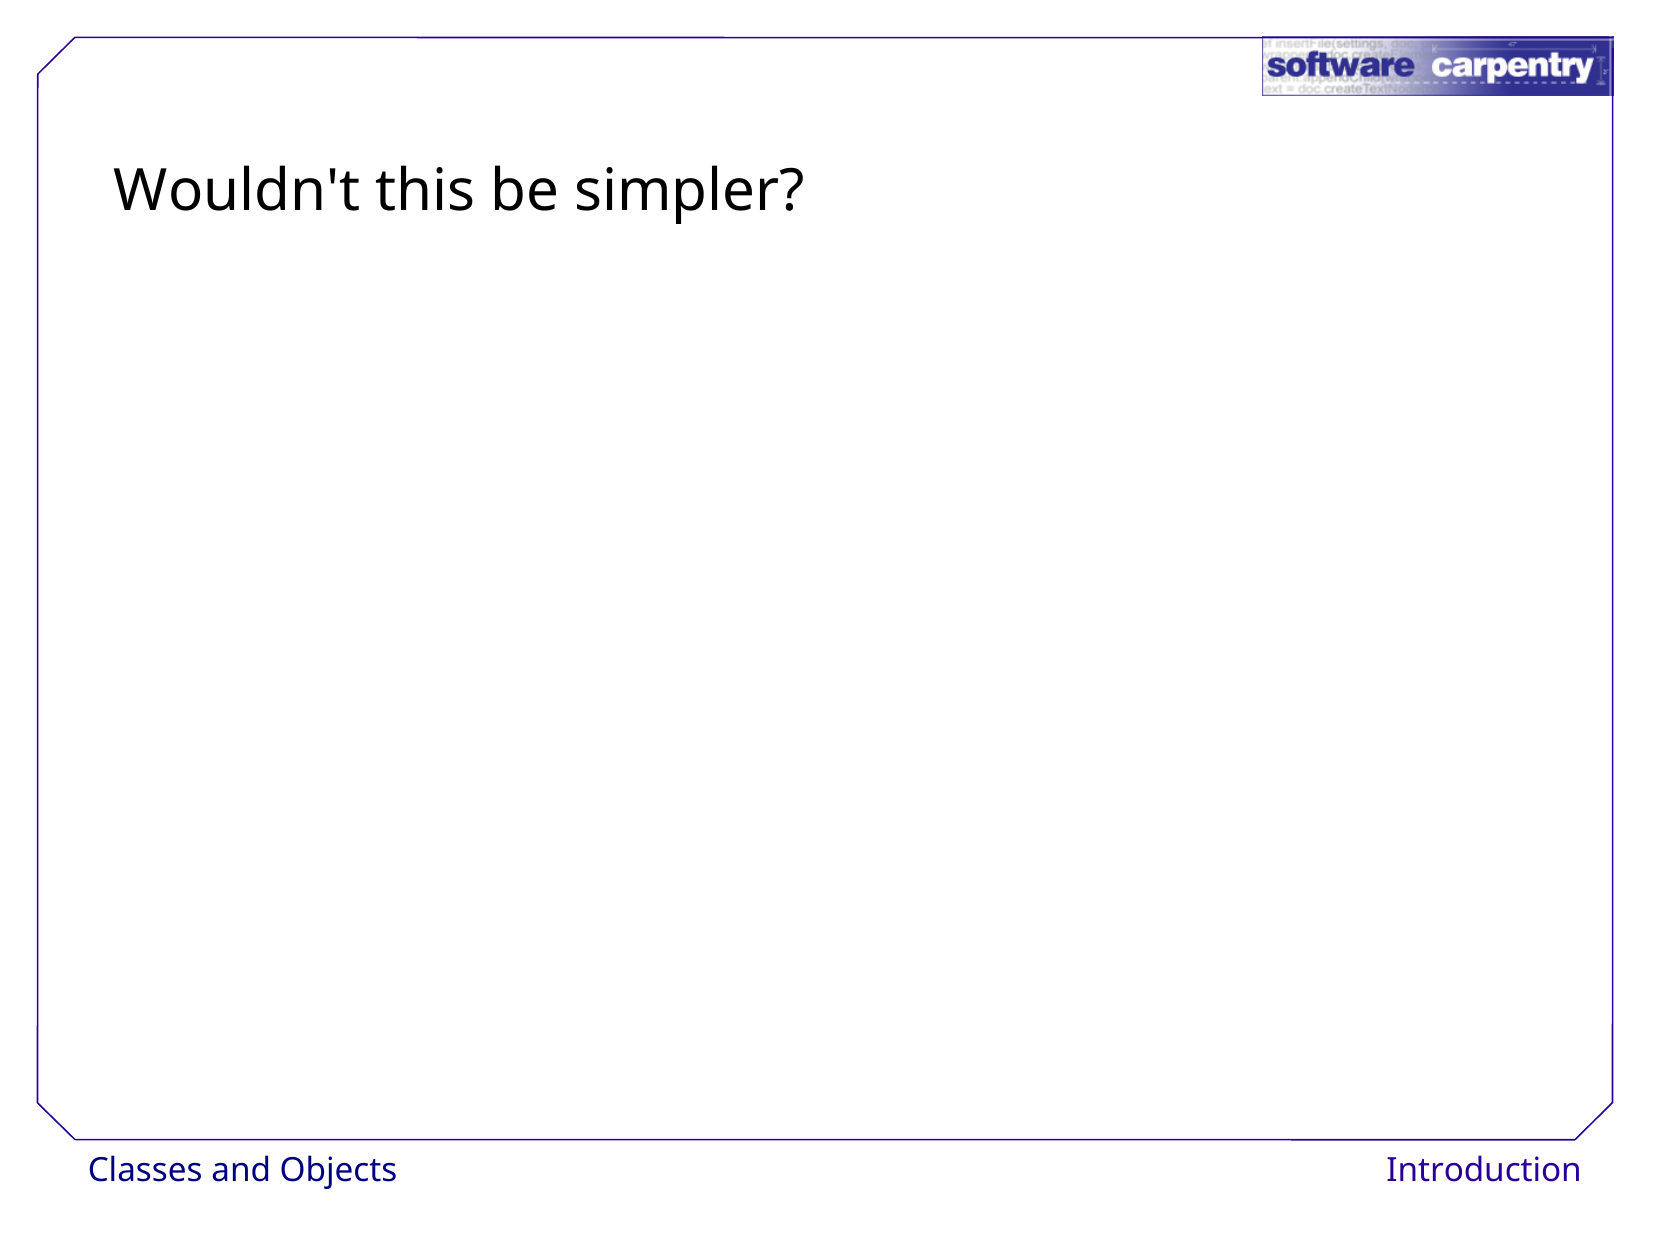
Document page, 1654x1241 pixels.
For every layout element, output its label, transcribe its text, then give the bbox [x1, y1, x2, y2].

text_box Wouldn't this be simpler? [99, 109, 1517, 231]
picture [1262, 36, 1614, 96]
